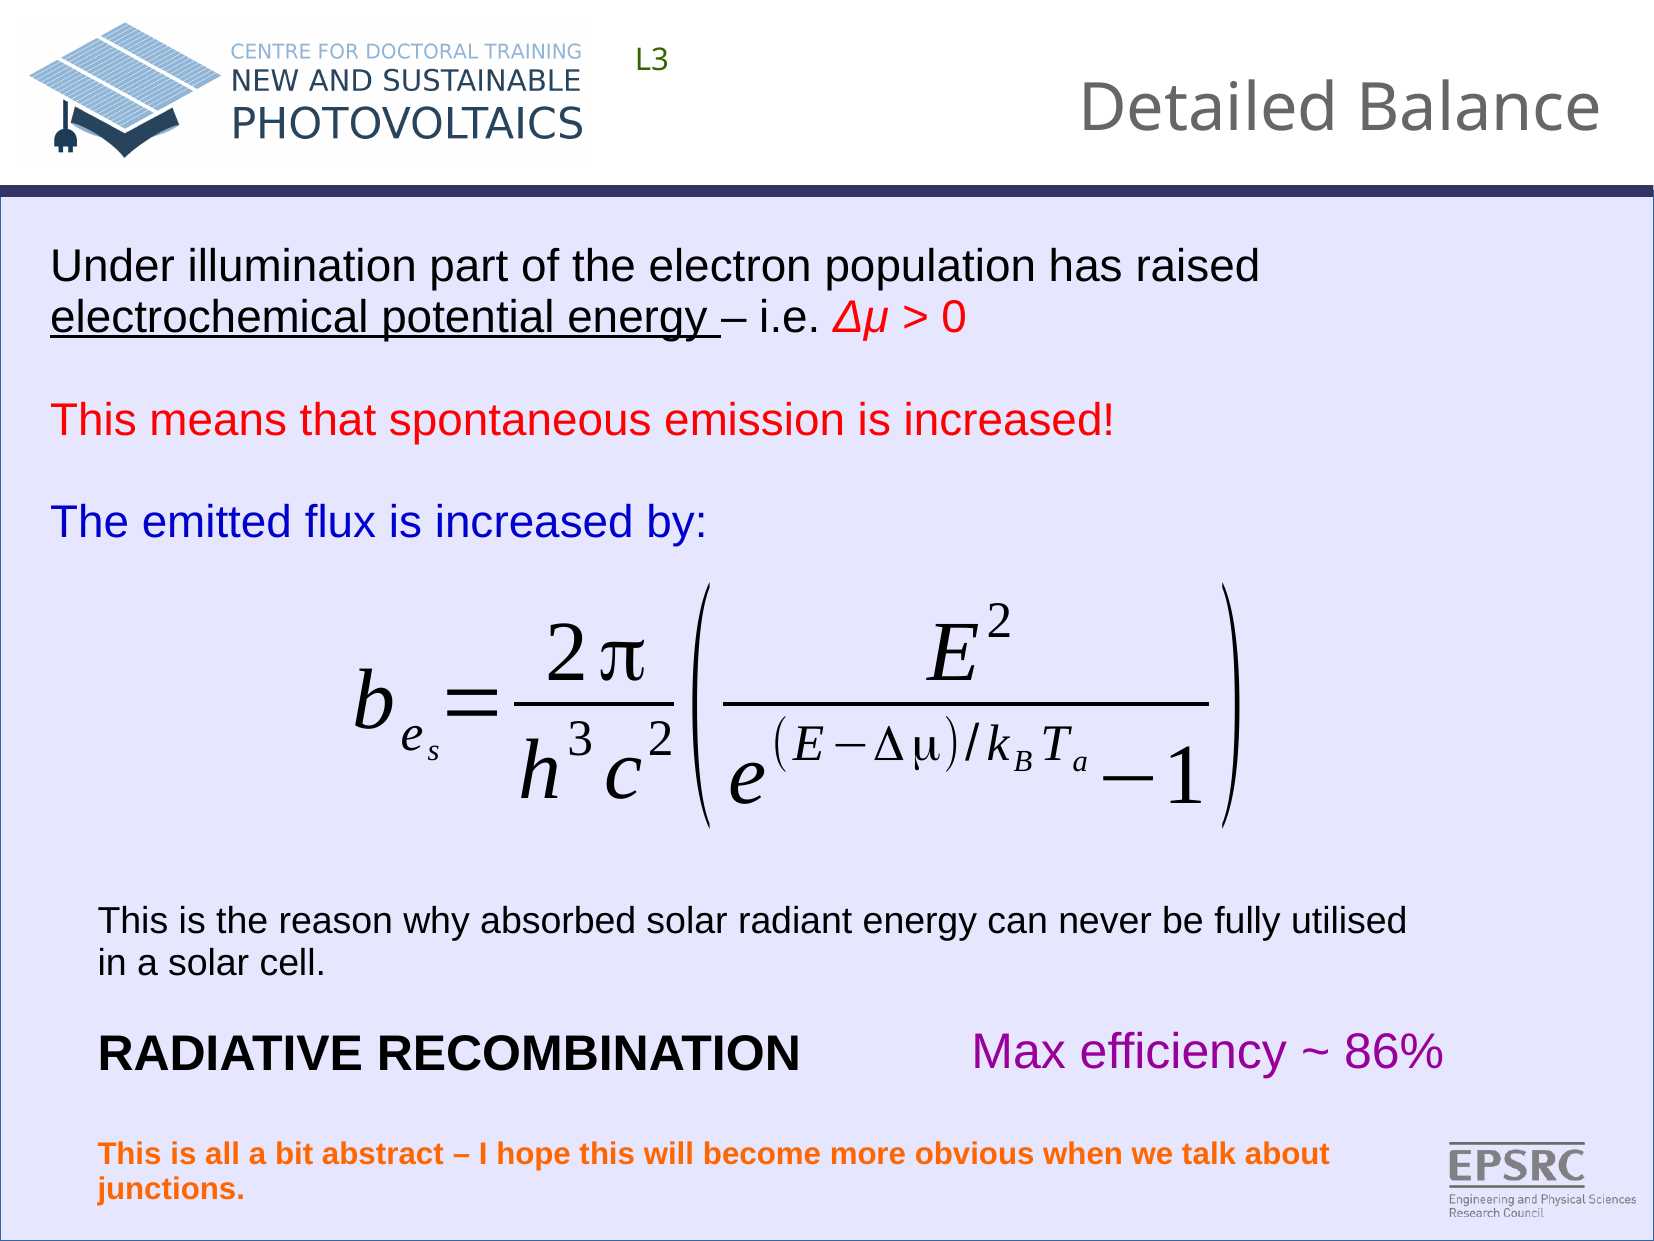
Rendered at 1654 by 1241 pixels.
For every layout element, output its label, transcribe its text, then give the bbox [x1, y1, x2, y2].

text_box This is the reason why absorbed solar radiant energy can never be fully utilised in a solar cell. RADIATIVE RECOMBINATION This is all a bit abstract – I hope this will become more obvious when we talk about junctions. [82, 891, 1441, 1216]
picture [1449, 1142, 1636, 1217]
text_box Detailed Balance [767, 52, 1619, 142]
text_box [0, 197, 1654, 1241]
text_box Under illumination part of the electron population has raised electrochemical potential energy – i.e. Δμ > 0 This means that spontaneous emission is increased! The emitted flux is increased by: [35, 232, 1553, 658]
text_box L3 [620, 29, 880, 80]
text_box Max efficiency ~ 86% [956, 1015, 1460, 1087]
chart [330, 578, 1269, 835]
picture [19, 17, 591, 166]
